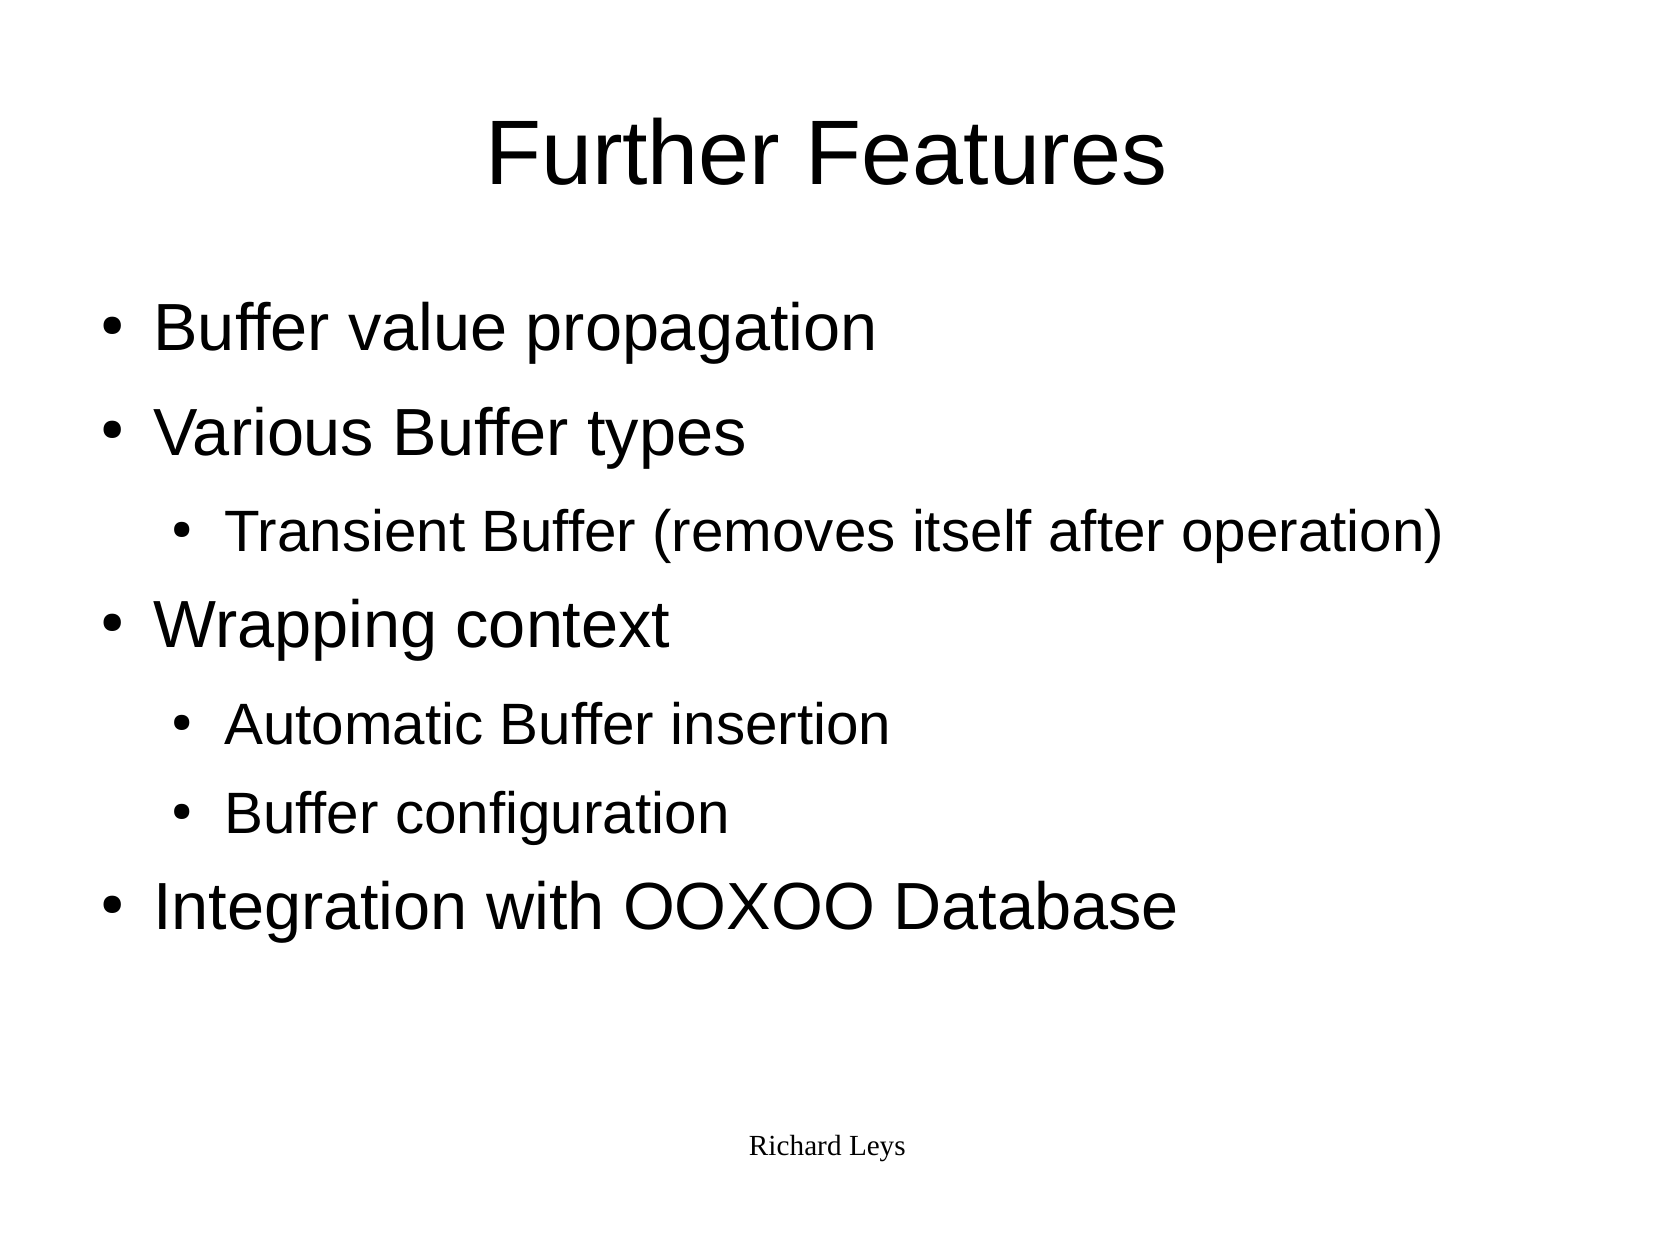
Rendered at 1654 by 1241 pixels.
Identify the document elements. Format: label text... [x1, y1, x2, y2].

title Further Features [82, 49, 1571, 257]
list Buffer value propagation Various Buffer types Transient Buffer (removes itself after operation) Wrapping context Automatic Buffer insertion Buffer configuration Integration with OOXOO Database [82, 290, 1571, 1109]
